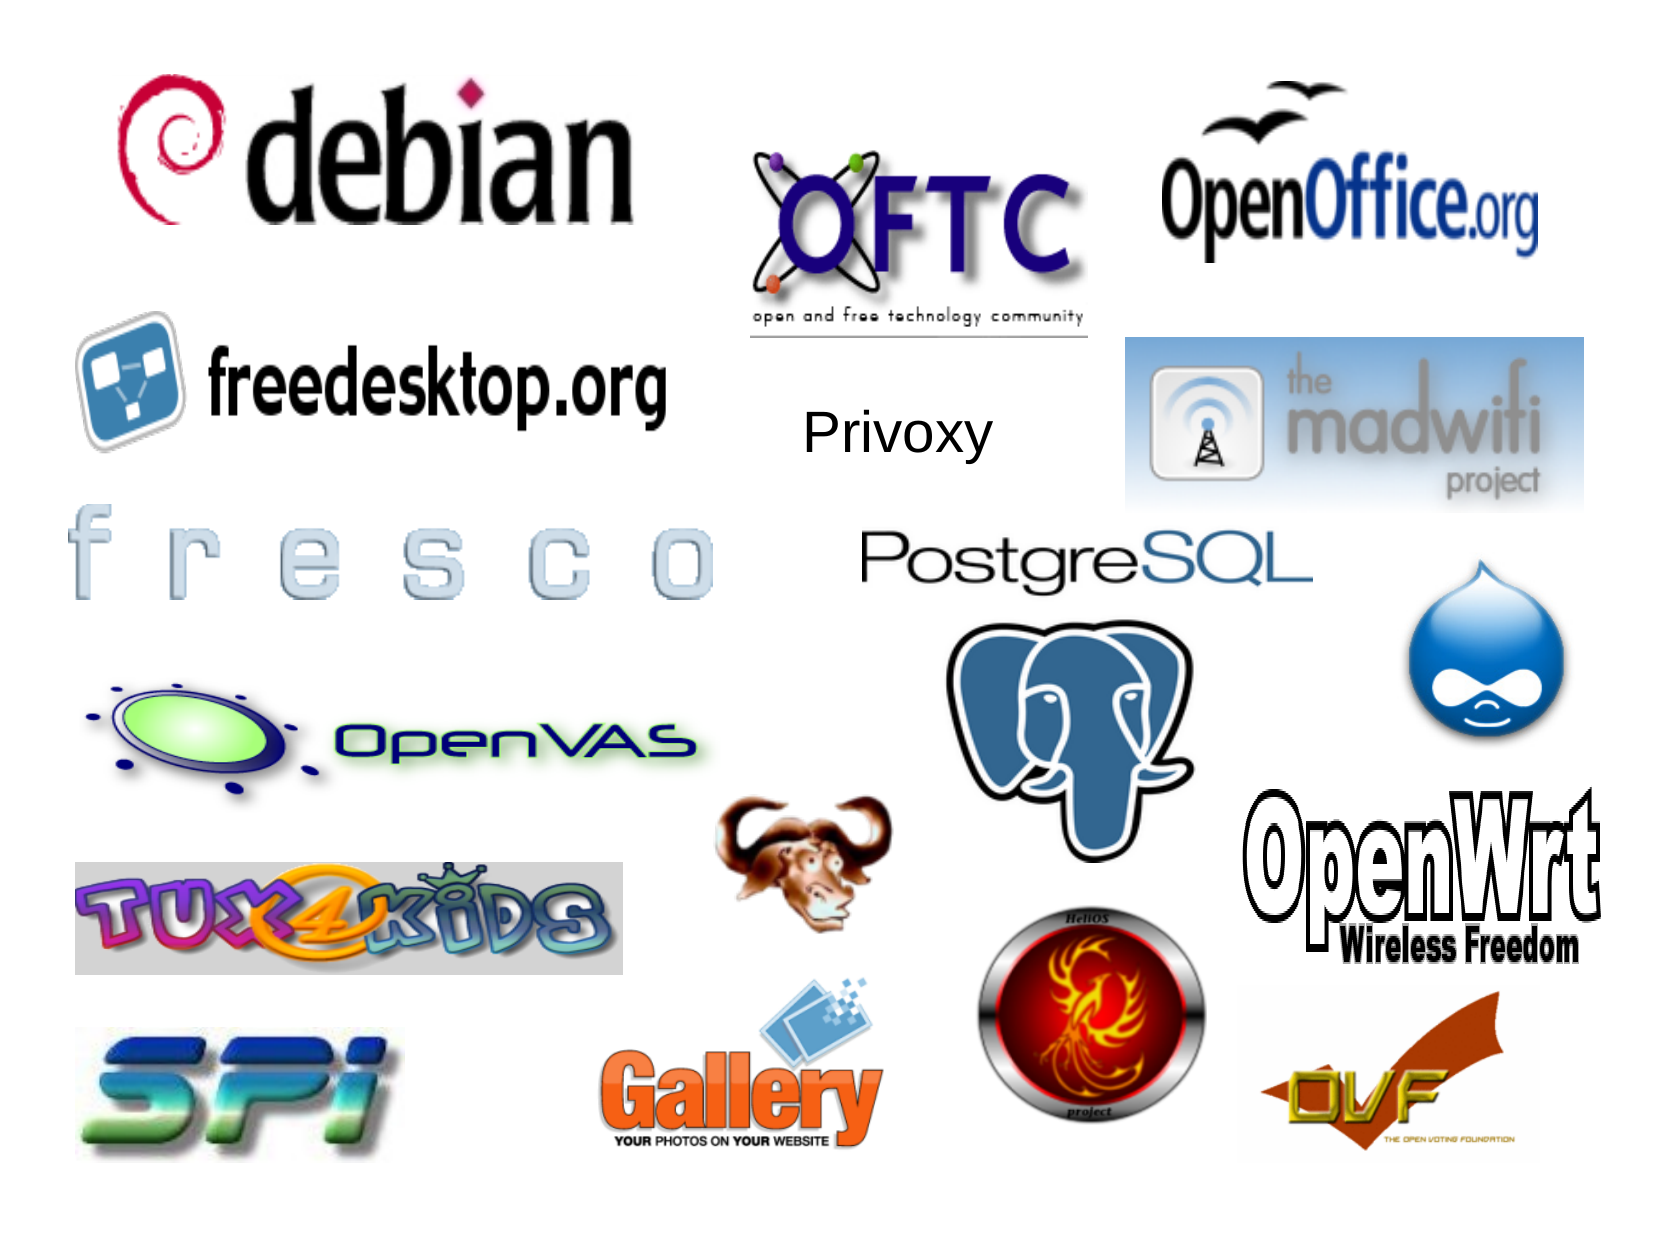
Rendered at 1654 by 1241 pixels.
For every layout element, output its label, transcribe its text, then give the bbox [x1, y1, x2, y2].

picture [75, 862, 926, 1179]
picture [68, 504, 713, 601]
picture [1125, 337, 1584, 513]
picture [75, 524, 1605, 976]
picture [1237, 985, 1540, 1163]
picture [1162, 81, 1538, 263]
picture [750, 149, 1088, 338]
text_box Privoxy [787, 392, 1008, 473]
picture [1397, 552, 1576, 751]
picture [75, 1027, 405, 1163]
picture [112, 74, 638, 226]
picture [75, 311, 676, 462]
picture [975, 905, 1207, 1126]
